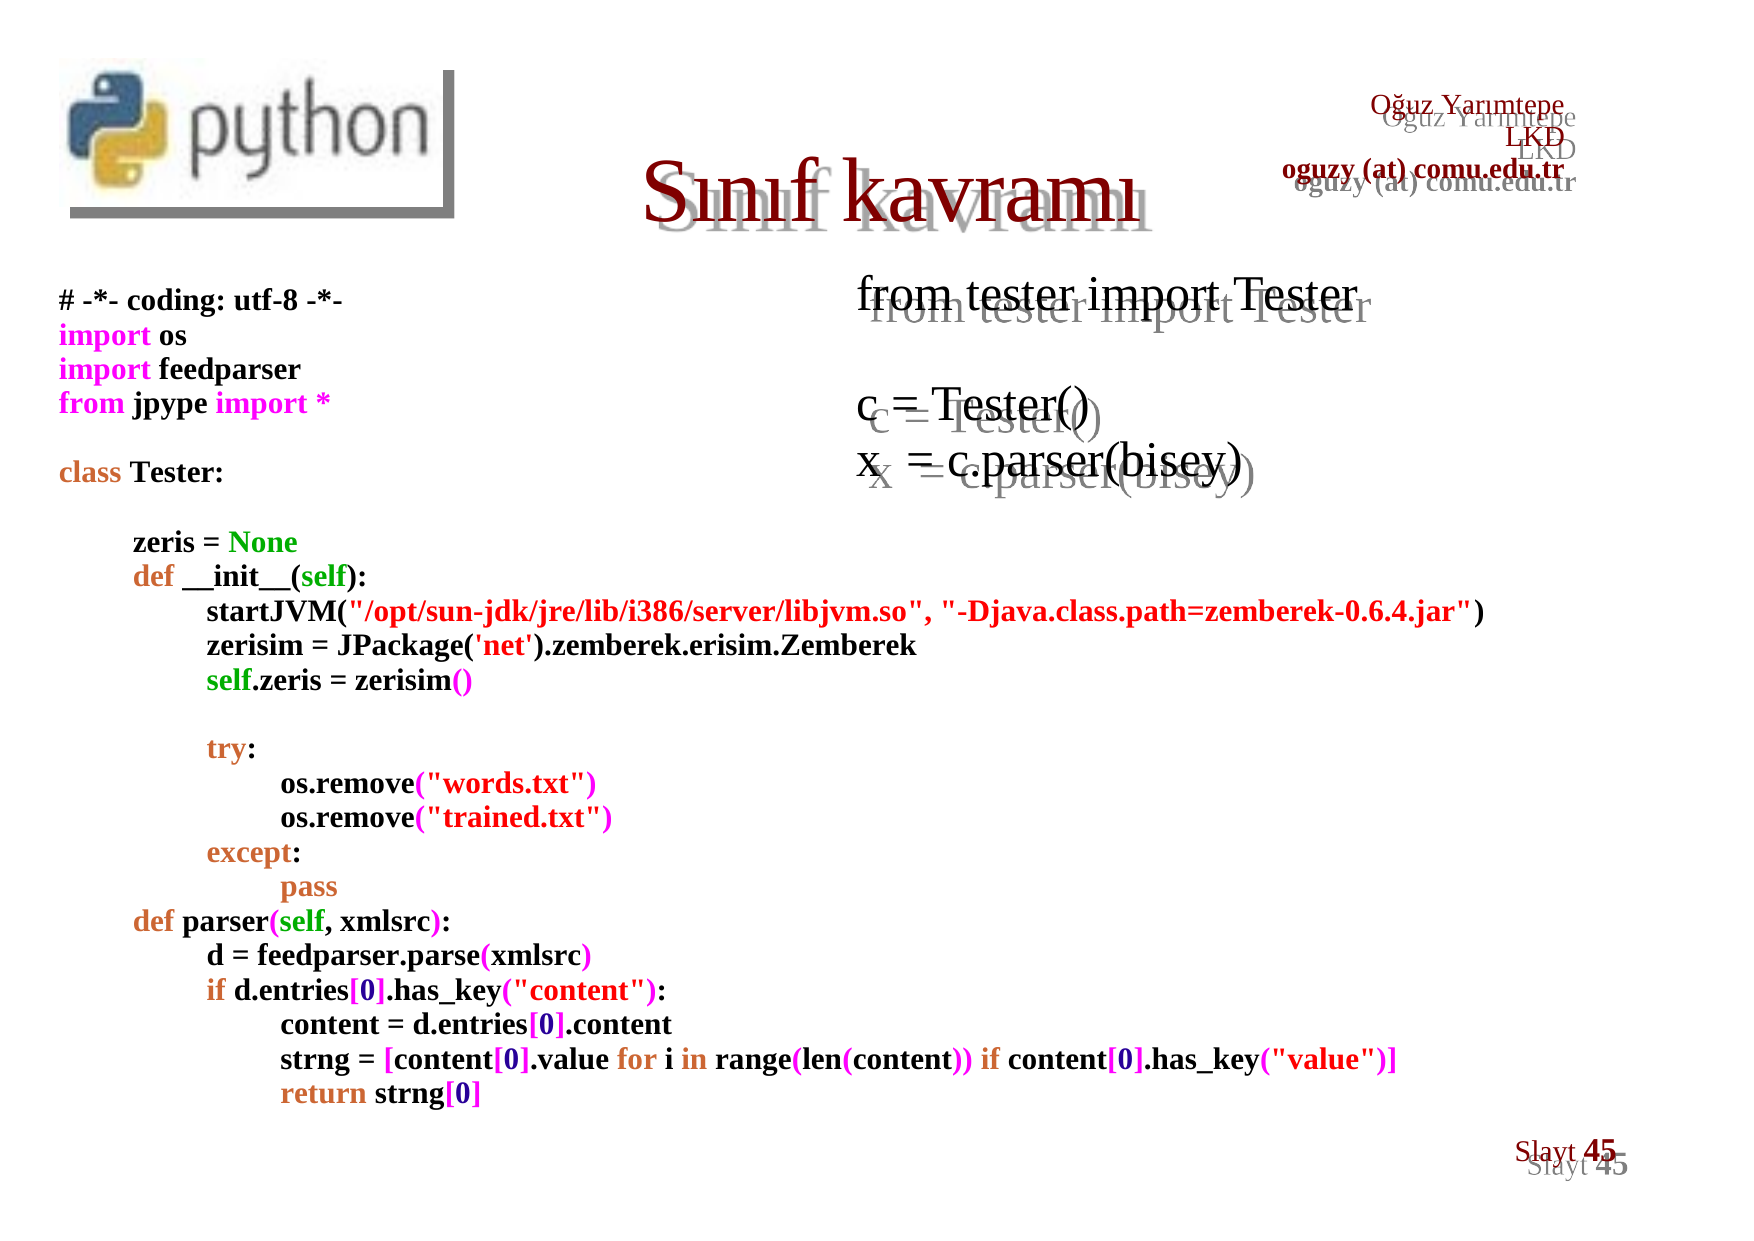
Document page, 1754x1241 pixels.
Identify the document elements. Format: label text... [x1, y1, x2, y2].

subtitle # -*- coding: utf-8 -*- import os import feedparser from jpype import * class Tester: zeris = None def __init__(self): startJVM("/opt/sun-jdk/jre/lib/i386/server/libjvm.so", "-Djava.class.path=zemberek-0.6.4.jar") zerisim = JPackage('net').zemberek.erisim.Zemberek self.zeris = zerisim() try: os.remove("words.txt") os.remove("trained.txt") except: pass def parser(self, xmlsrc): d = feedparser.parse(xmlsrc) if d.entries[0].has_key("content"): content = d.entries[0].content strng = [content[0].value for i in range(len(content)) if content[0].has_key("value")] return strng[0] [59, 187, 1695, 1207]
picture [59, 58, 443, 187]
text_box from tester import Tester c = Tester() x = c.parser(bisey) [856, 265, 1654, 508]
title Sınıf kavramı [147, 120, 1636, 187]
